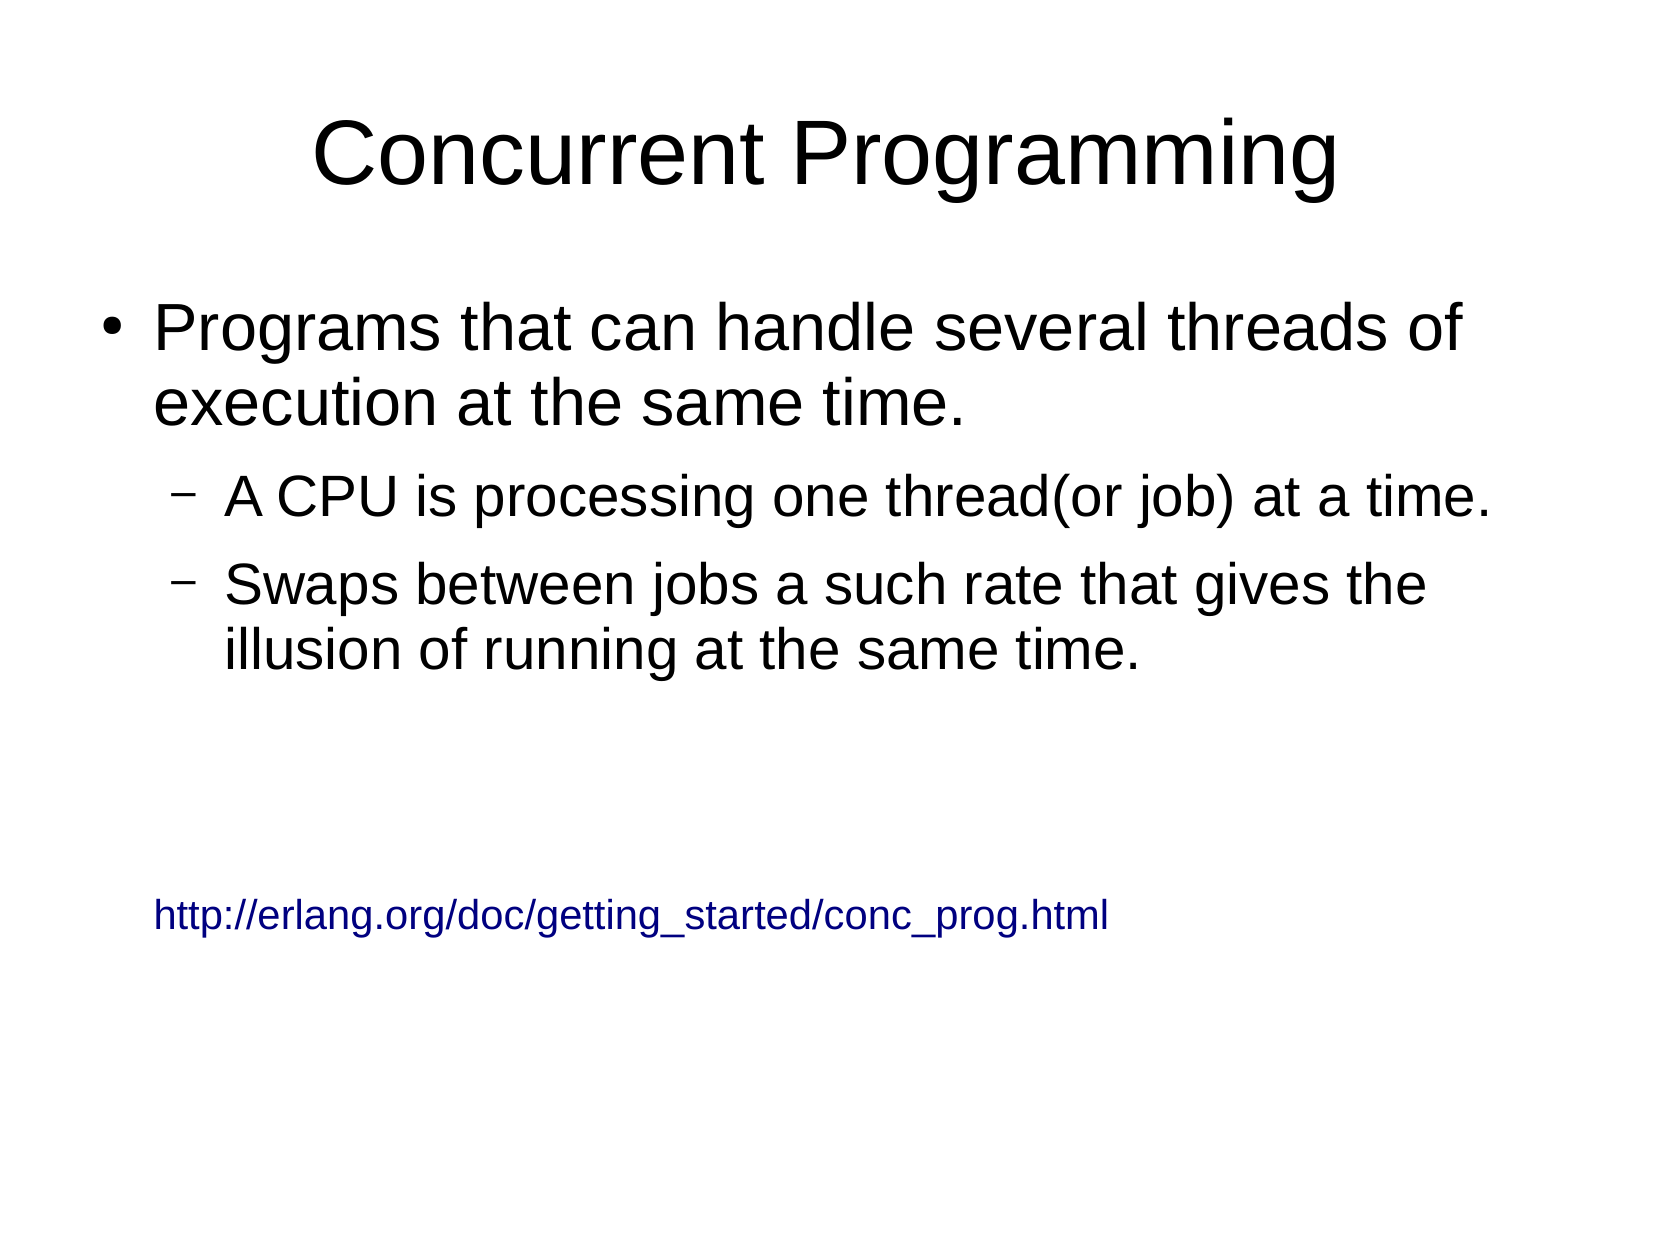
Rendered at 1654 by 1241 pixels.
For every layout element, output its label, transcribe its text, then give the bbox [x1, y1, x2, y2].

title Concurrent Programming [82, 49, 1571, 257]
list Programs that can handle several threads of execution at the same time. A CPU is processing one thread(or job) at a time. Swaps between jobs a such rate that gives the illusion of running at the same time. http://erlang.org/doc/getting_started/conc_prog.html [82, 290, 1571, 1010]
